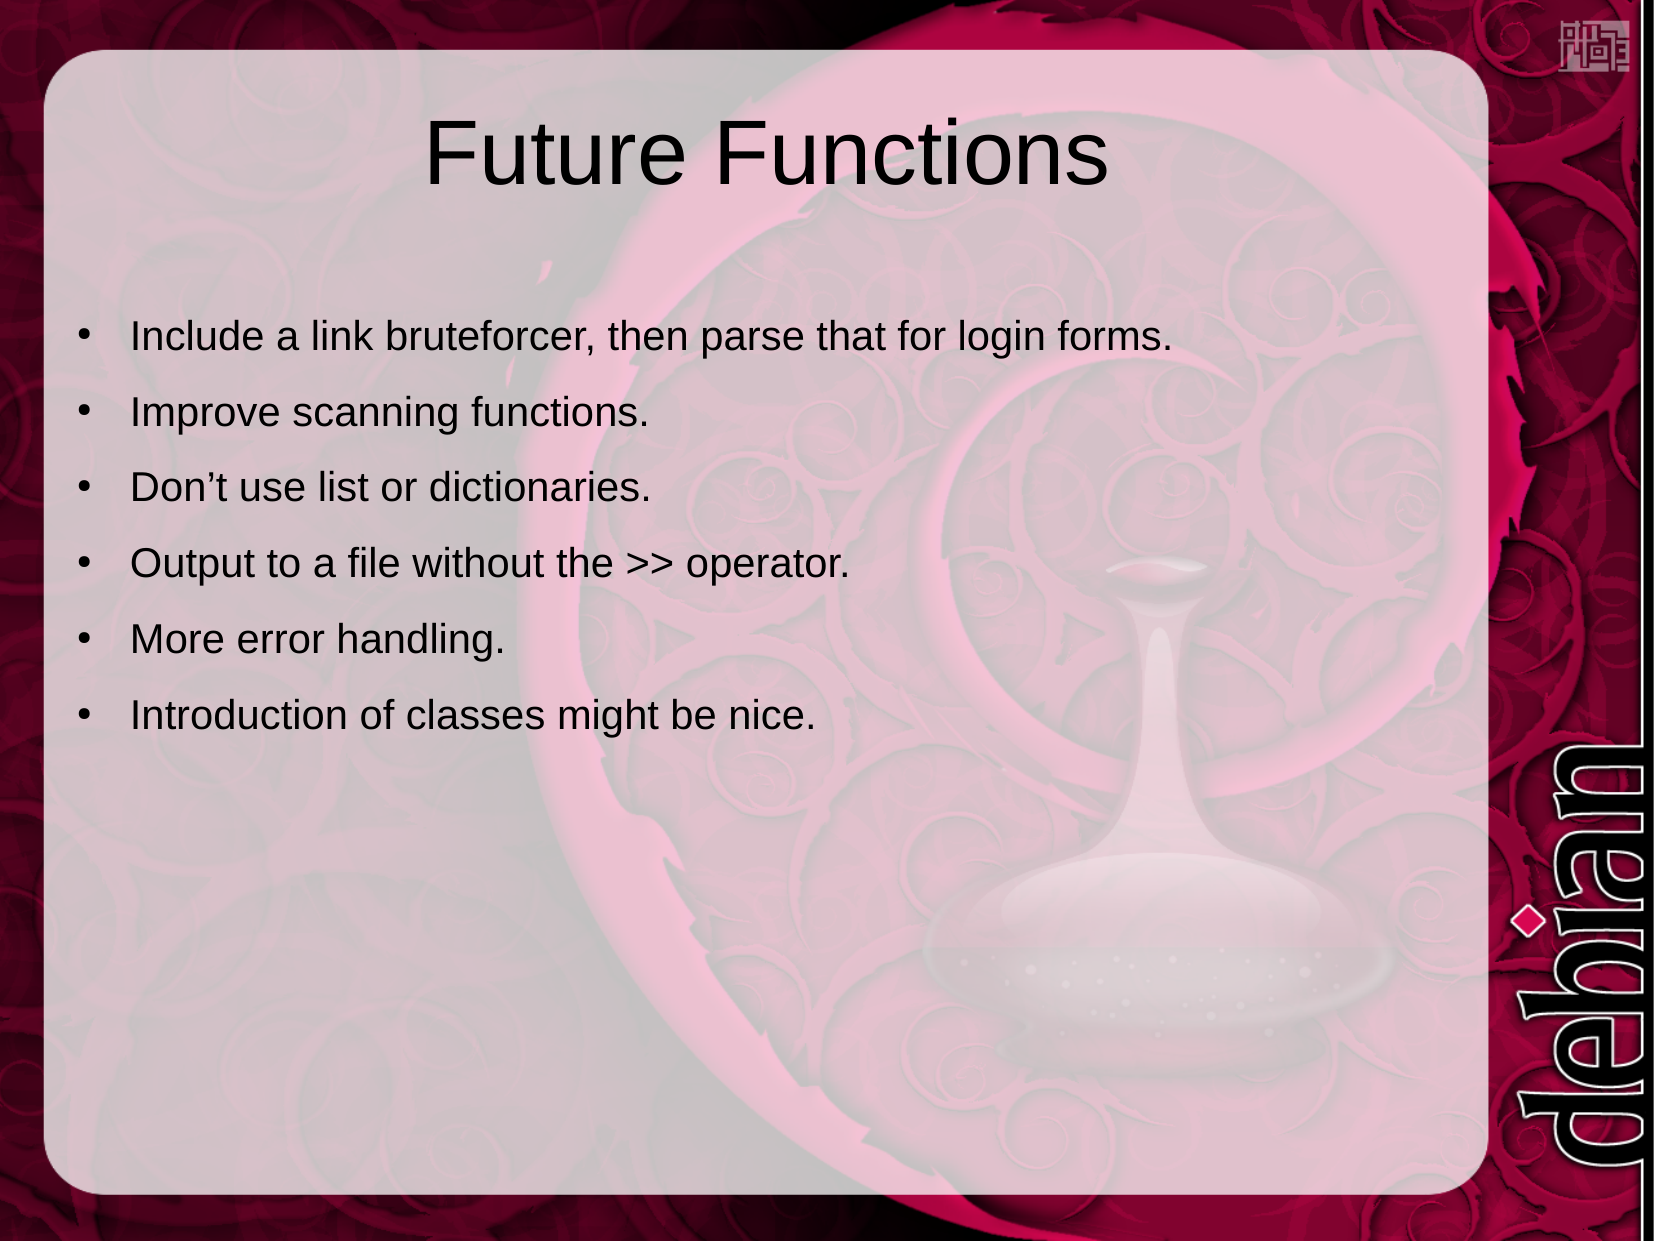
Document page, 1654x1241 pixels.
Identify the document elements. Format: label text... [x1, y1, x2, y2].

title Future Functions [59, 49, 1477, 236]
picture [0, 0, 1654, 1241]
list Include a link bruteforcer, then parse that for login forms. Improve scanning functions. Don’t use list or dictionaries. Output to a file without the >> operator. More error handling. Introduction of classes might be nice. [59, 236, 1477, 1055]
